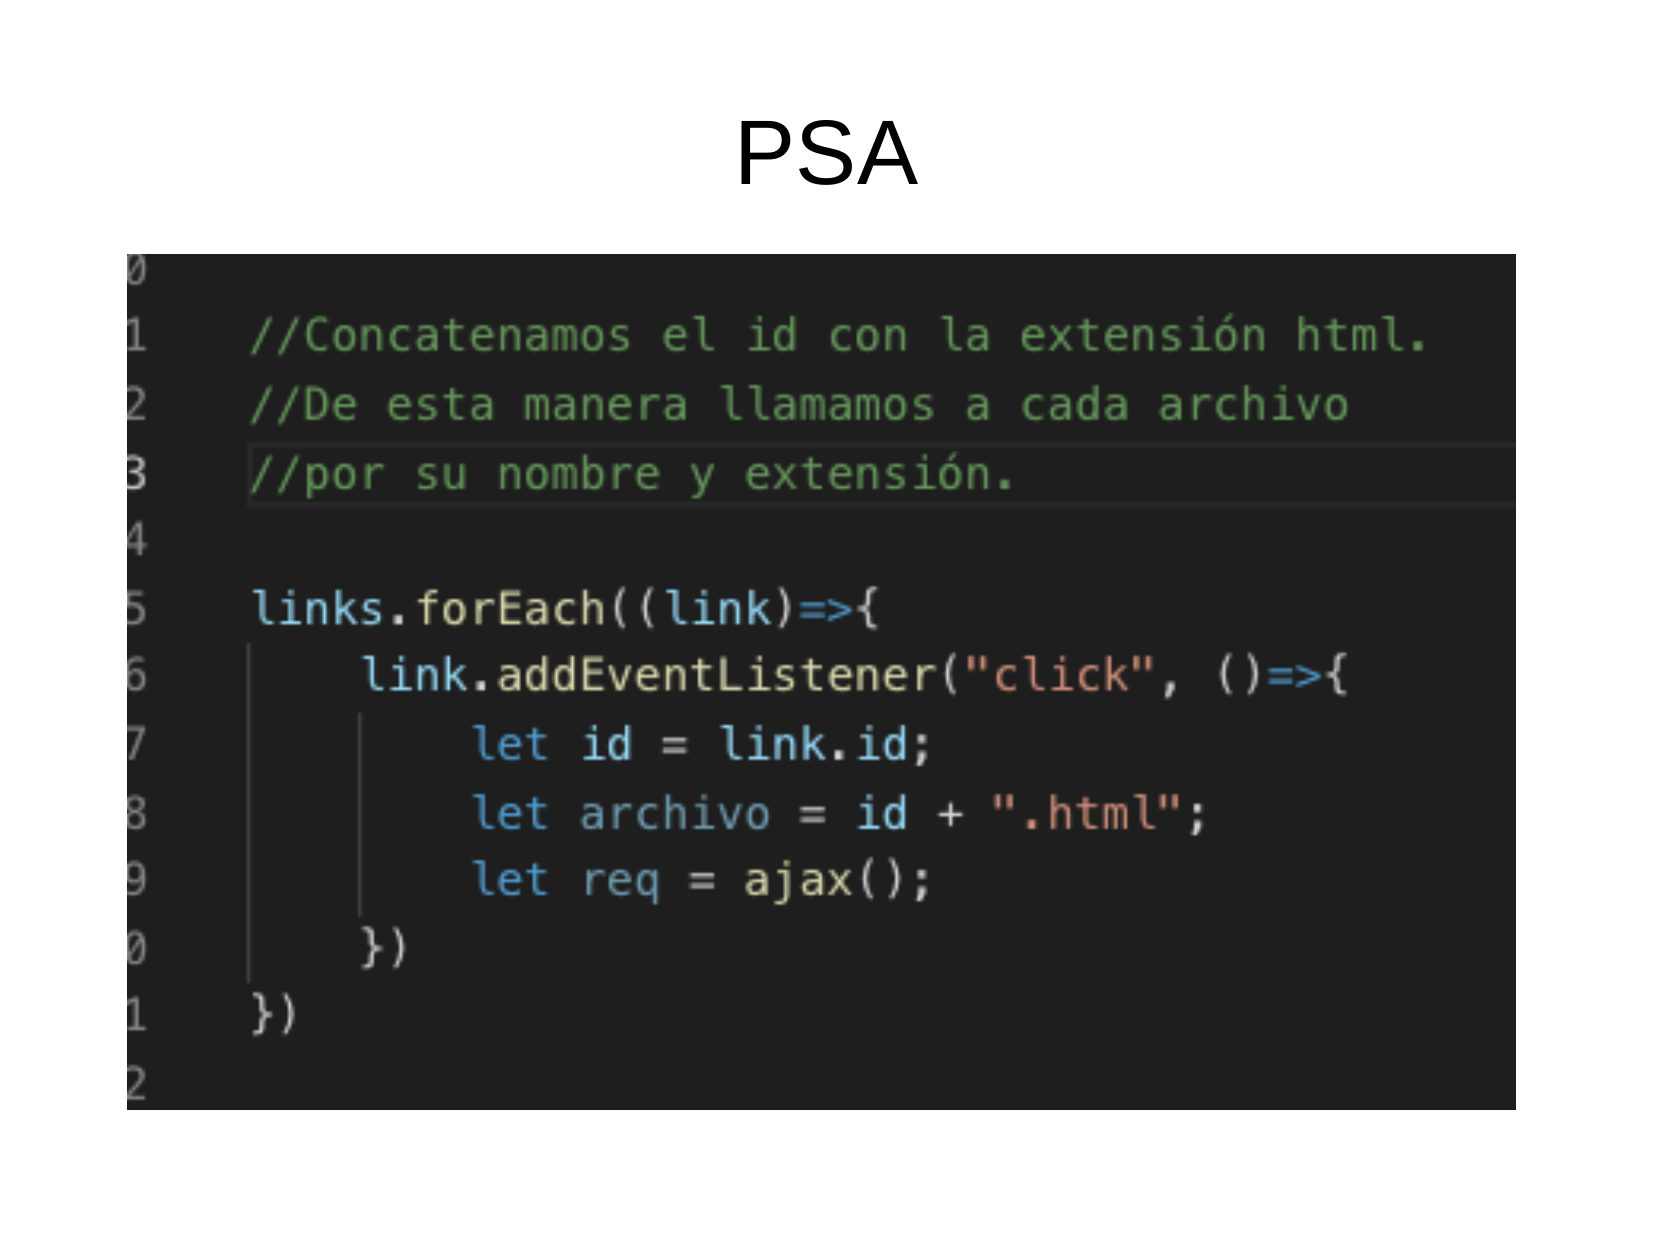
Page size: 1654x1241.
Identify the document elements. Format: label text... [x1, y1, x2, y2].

picture [127, 254, 1516, 1111]
title PSA [82, 49, 1571, 257]
